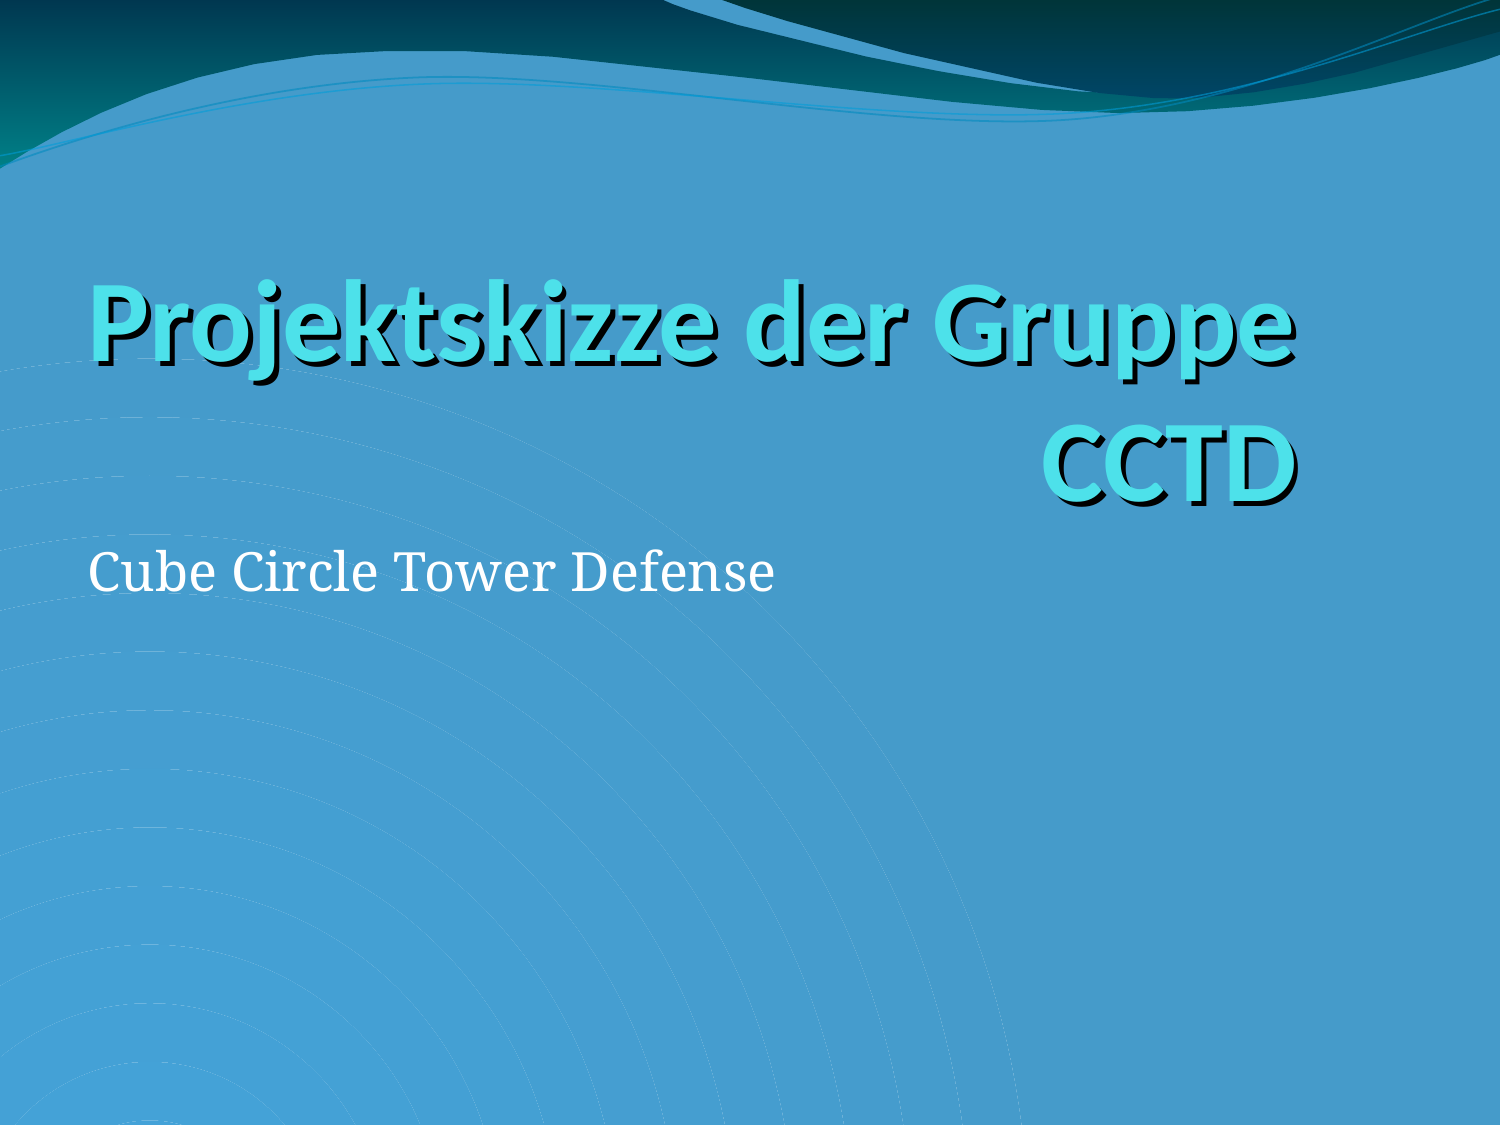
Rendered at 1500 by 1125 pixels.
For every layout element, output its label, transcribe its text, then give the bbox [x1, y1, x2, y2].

subtitle Cube Circle Tower Defense [87, 529, 1377, 818]
picture [635, 90, 669, 94]
picture [65, 138, 80, 143]
picture [113, 125, 133, 131]
title Projektskizze der Gruppe CCTD [87, 224, 1376, 526]
